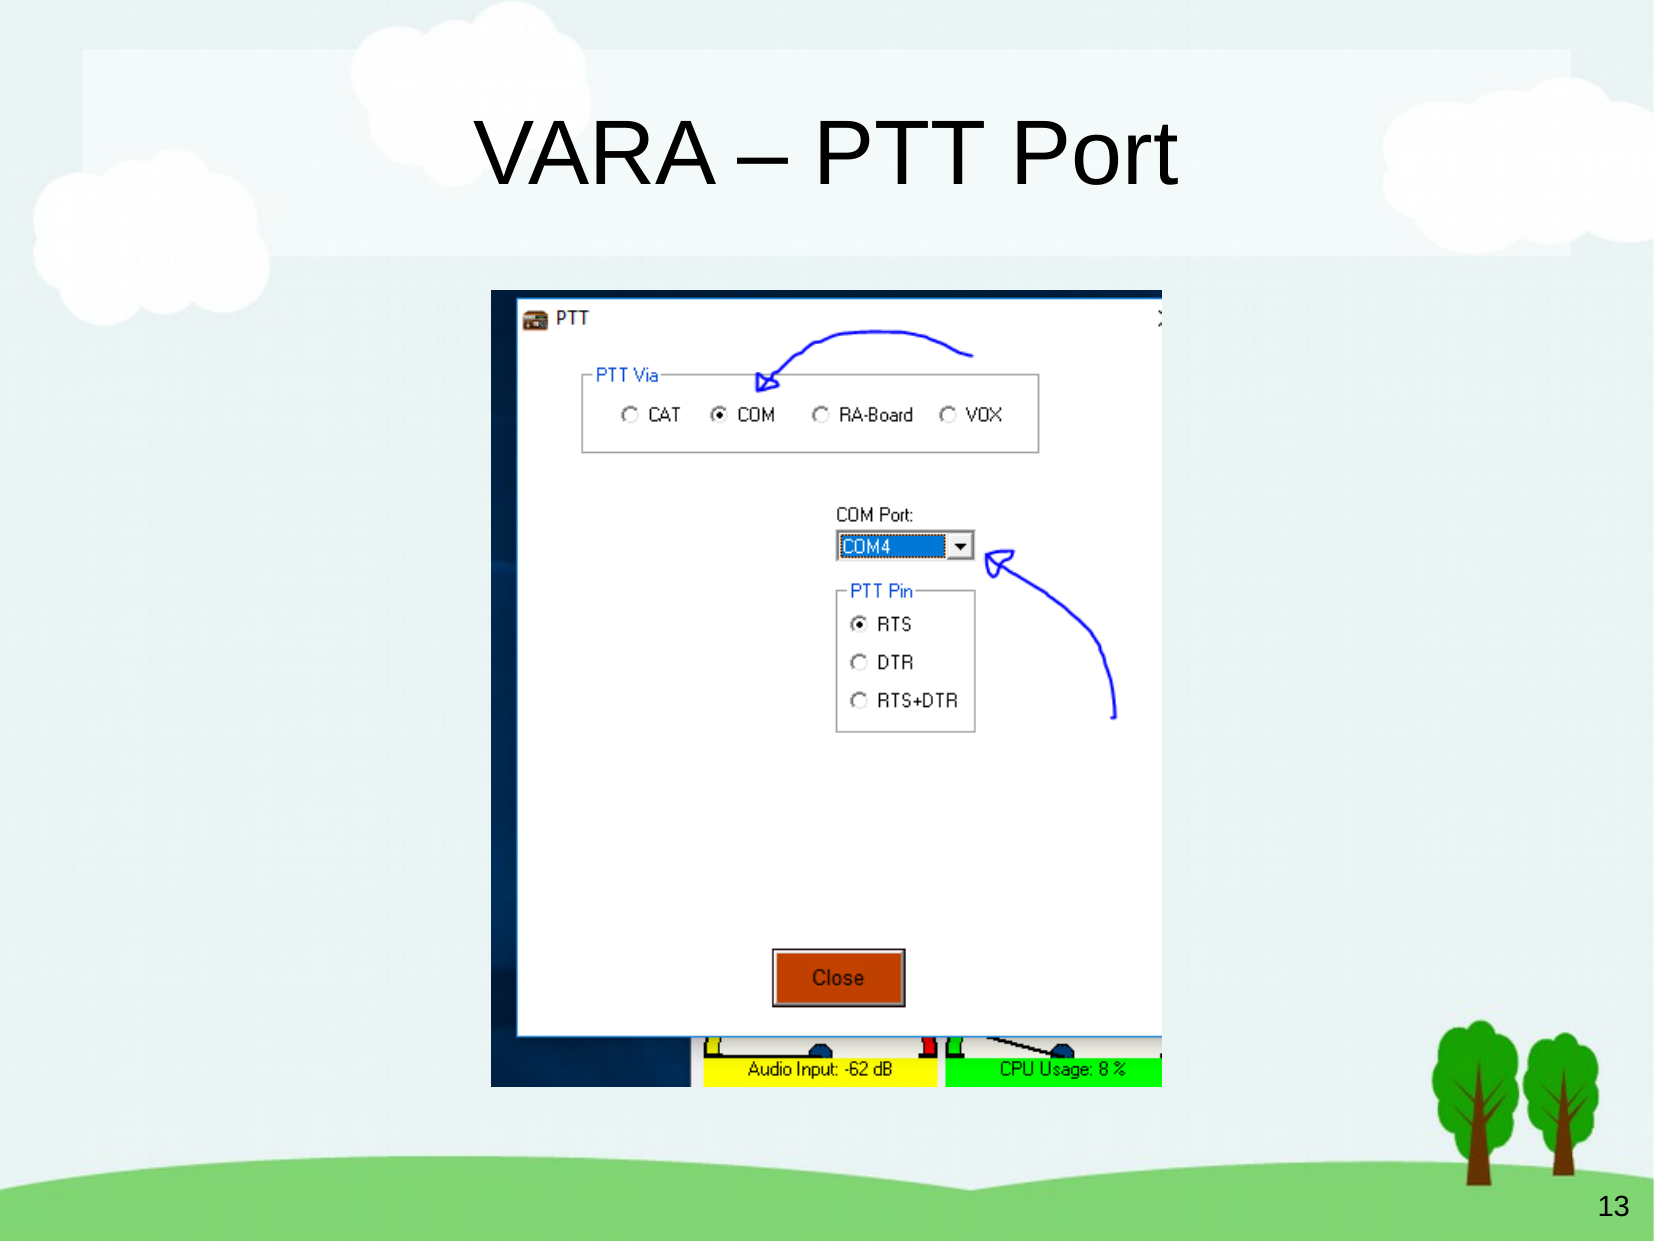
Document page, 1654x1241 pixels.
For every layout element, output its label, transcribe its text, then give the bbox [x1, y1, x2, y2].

picture [0, 0, 1654, 1241]
title VARA – PTT Port [82, 49, 1571, 257]
